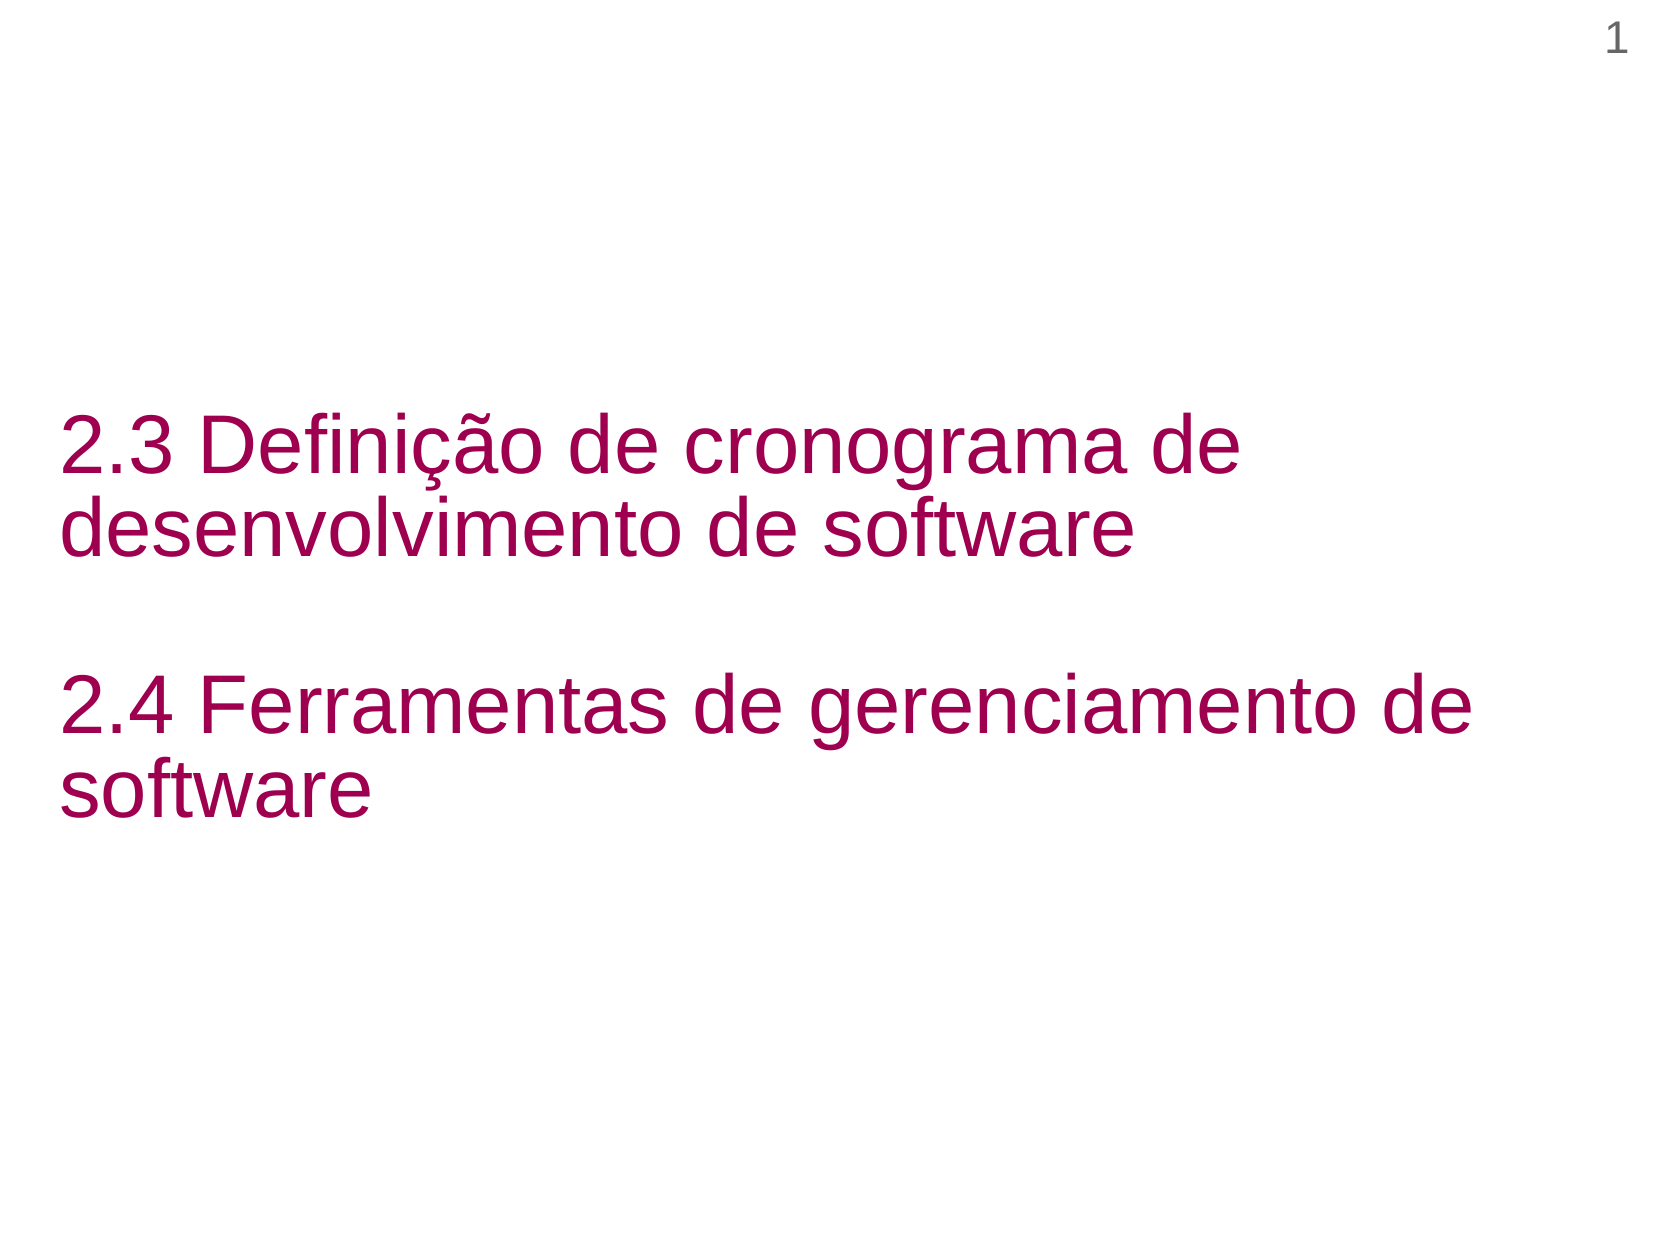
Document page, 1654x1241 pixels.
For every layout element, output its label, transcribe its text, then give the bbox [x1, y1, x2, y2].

title 2.3 Definição de cronograma de desenvolvimento de software 2.4 Ferramentas de gerenciamento de software [59, 29, 1595, 1211]
